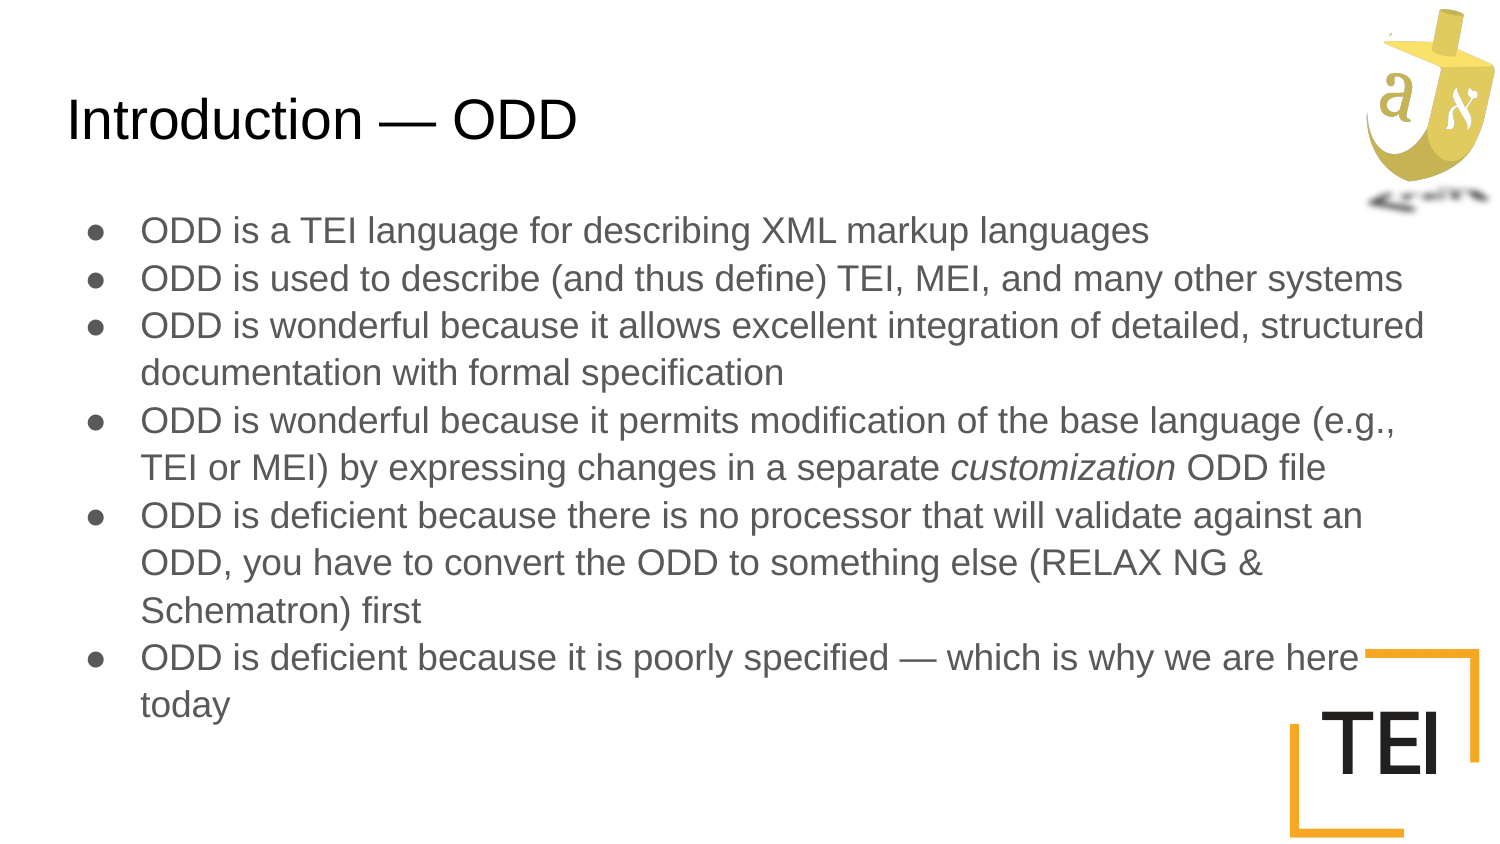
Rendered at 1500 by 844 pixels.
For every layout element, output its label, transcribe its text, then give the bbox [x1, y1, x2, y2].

list ODD is a TEI language for describing XML markup languages ODD is used to describe (and thus define) TEI, MEI, and many other systems ODD is wonderful because it allows excellent integration of detailed, structured documentation with formal specification ODD is wonderful because it permits modification of the base language (e.g., TEI or MEI) by expressing changes in a separate customization ODD file ODD is deficient because there is no processor that will validate against an ODD, you have to convert the ODD to something else (RELAX NG & Schematron) first ODD is deficient because it is poorly specified — which is why we are here today [51, 189, 1449, 750]
picture [1285, 645, 1484, 844]
title Introduction — ODD [51, 72, 1449, 167]
picture [1352, 0, 1500, 220]
